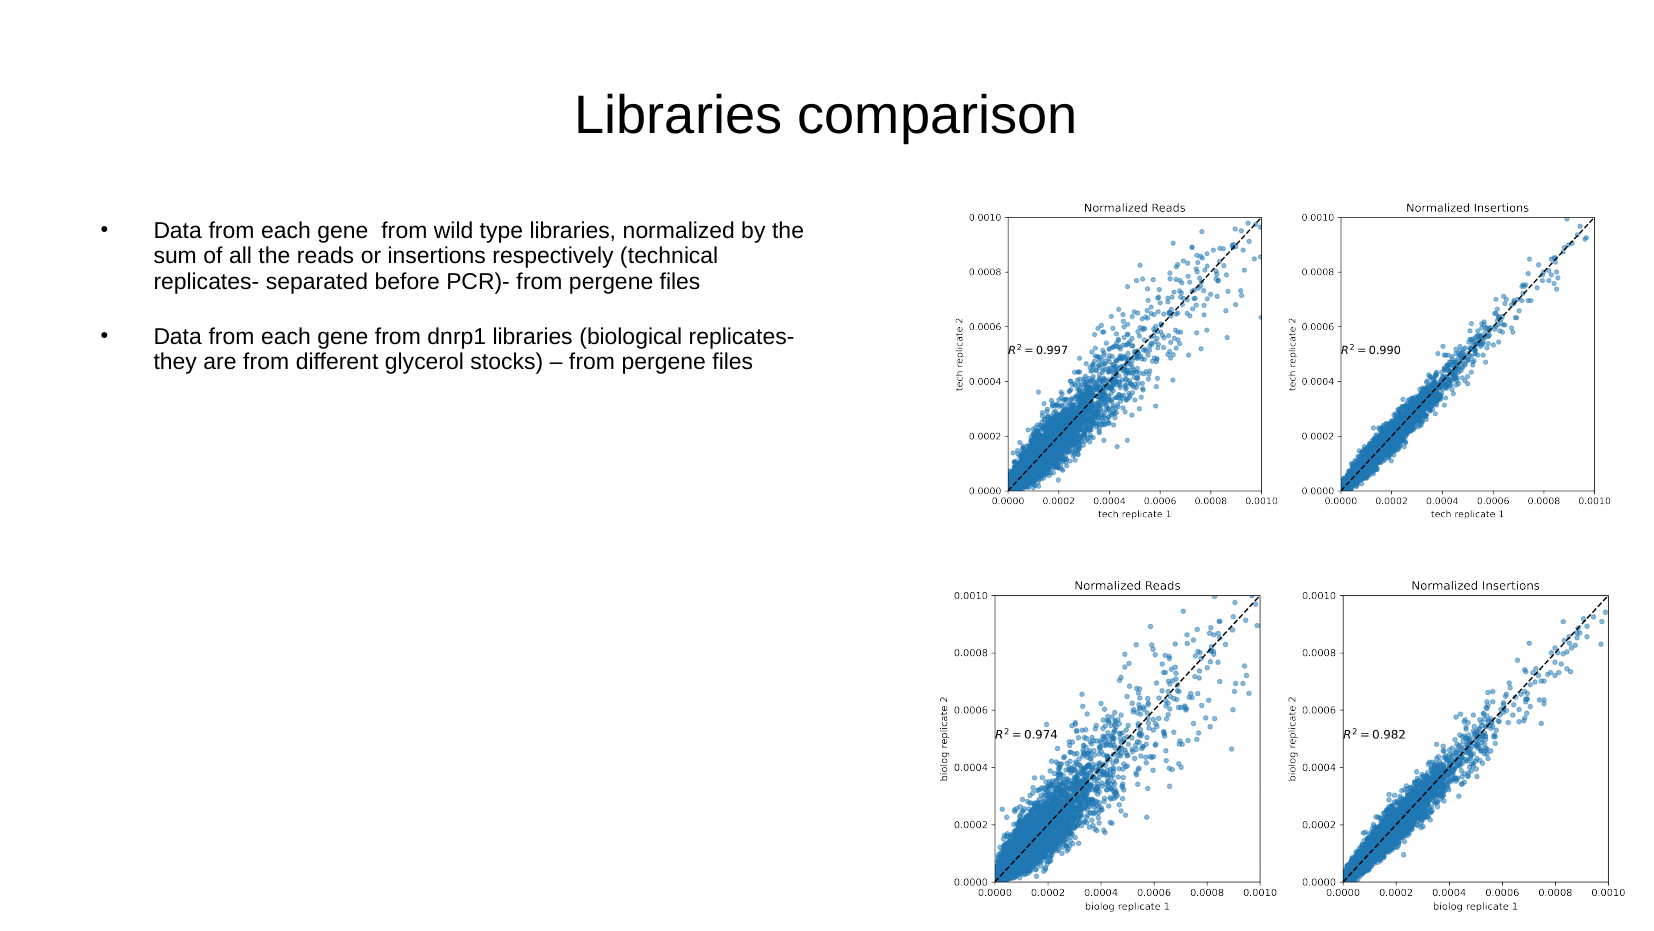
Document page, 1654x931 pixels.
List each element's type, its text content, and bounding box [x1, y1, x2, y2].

title Libraries comparison [82, 37, 1571, 193]
picture [929, 569, 1636, 923]
list Data from each gene from wild type libraries, normalized by the sum of all the reads or insertions respectively (technical replicates- separated before PCR)- from pergene files Data from each gene from dnrp1 libraries (biological replicates- they are from different glycerol stocks) – from pergene files [82, 217, 809, 758]
picture [945, 192, 1621, 530]
